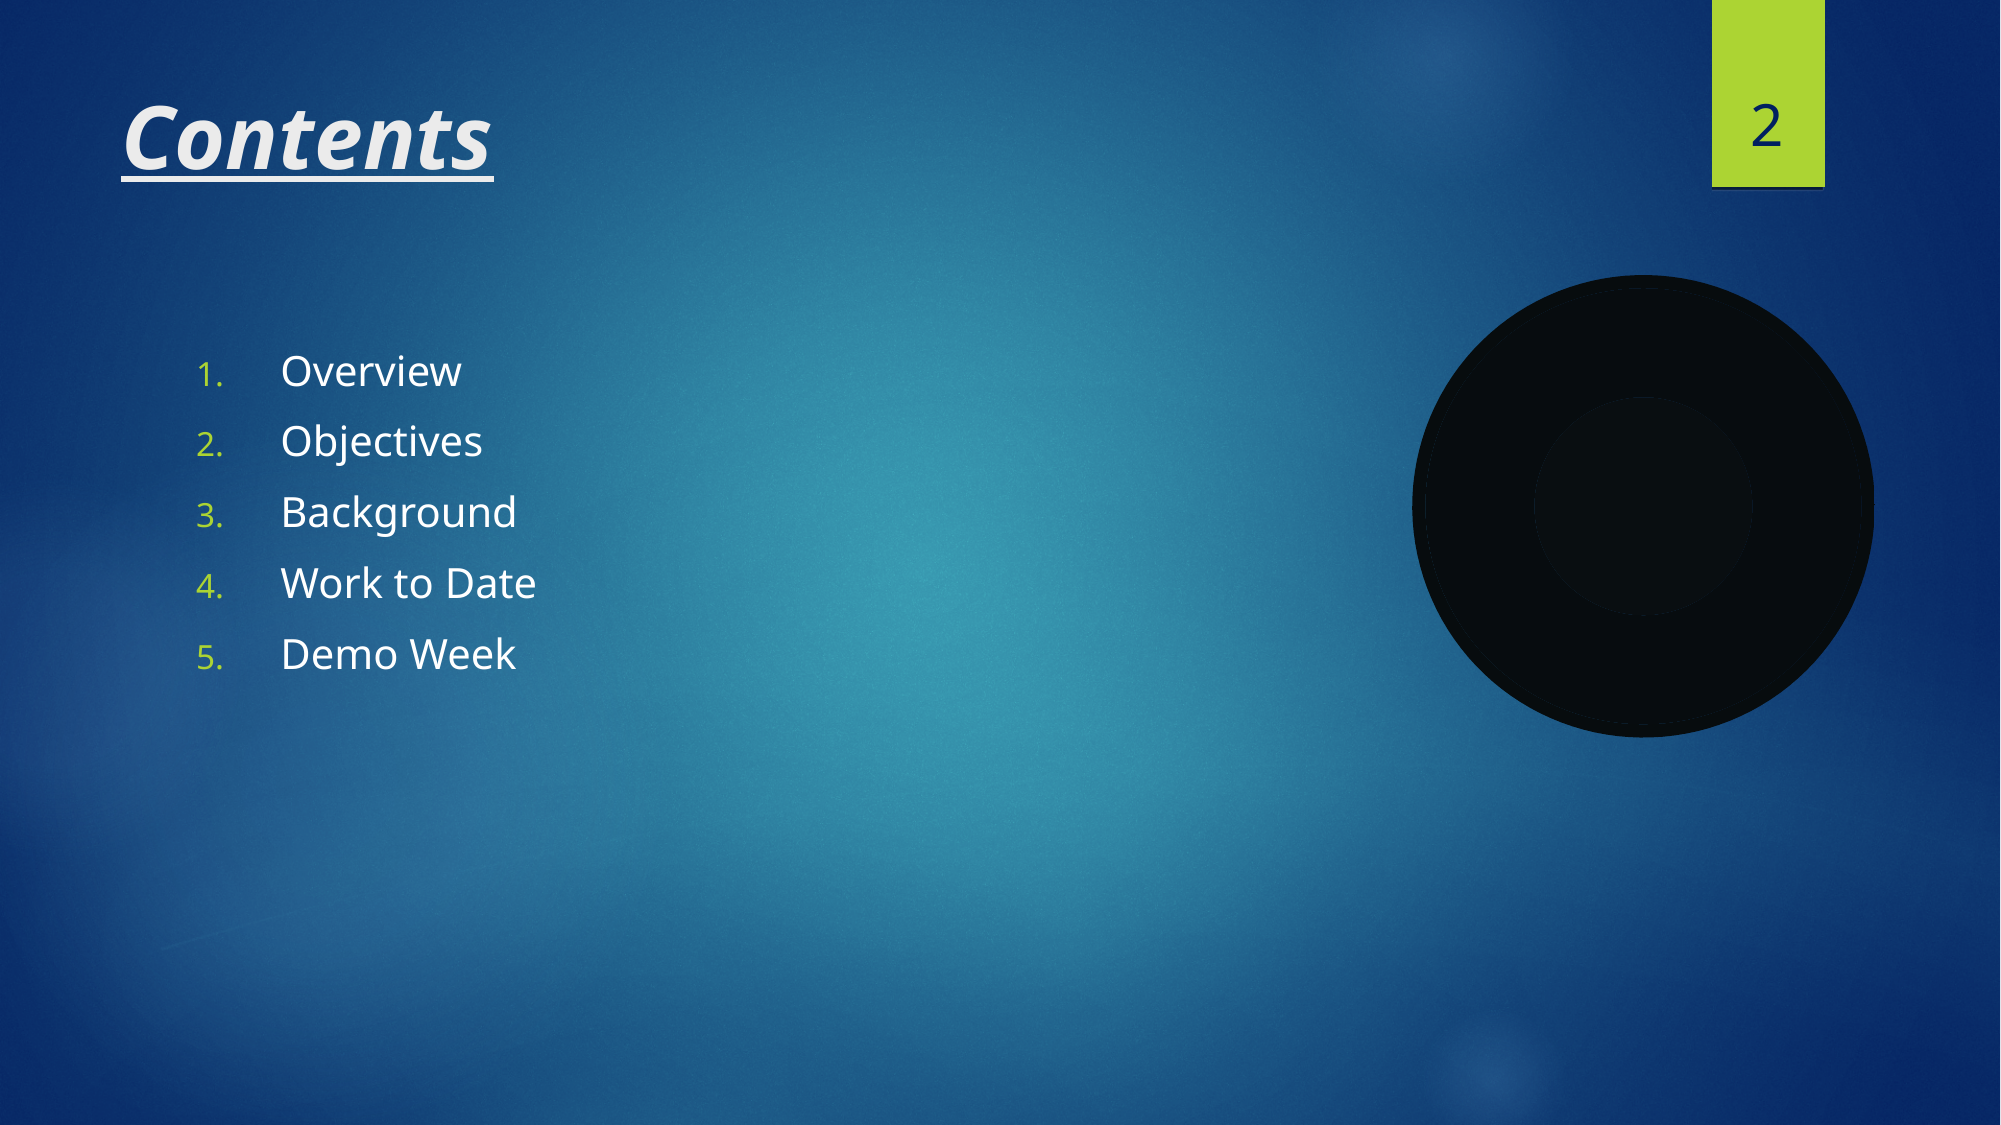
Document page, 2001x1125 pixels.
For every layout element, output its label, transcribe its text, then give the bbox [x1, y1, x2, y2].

title Contents [106, 74, 1649, 305]
list Overview Objectives Background Work to Date Demo Week [181, 336, 1649, 1026]
text_box 2 [1698, 48, 1836, 175]
